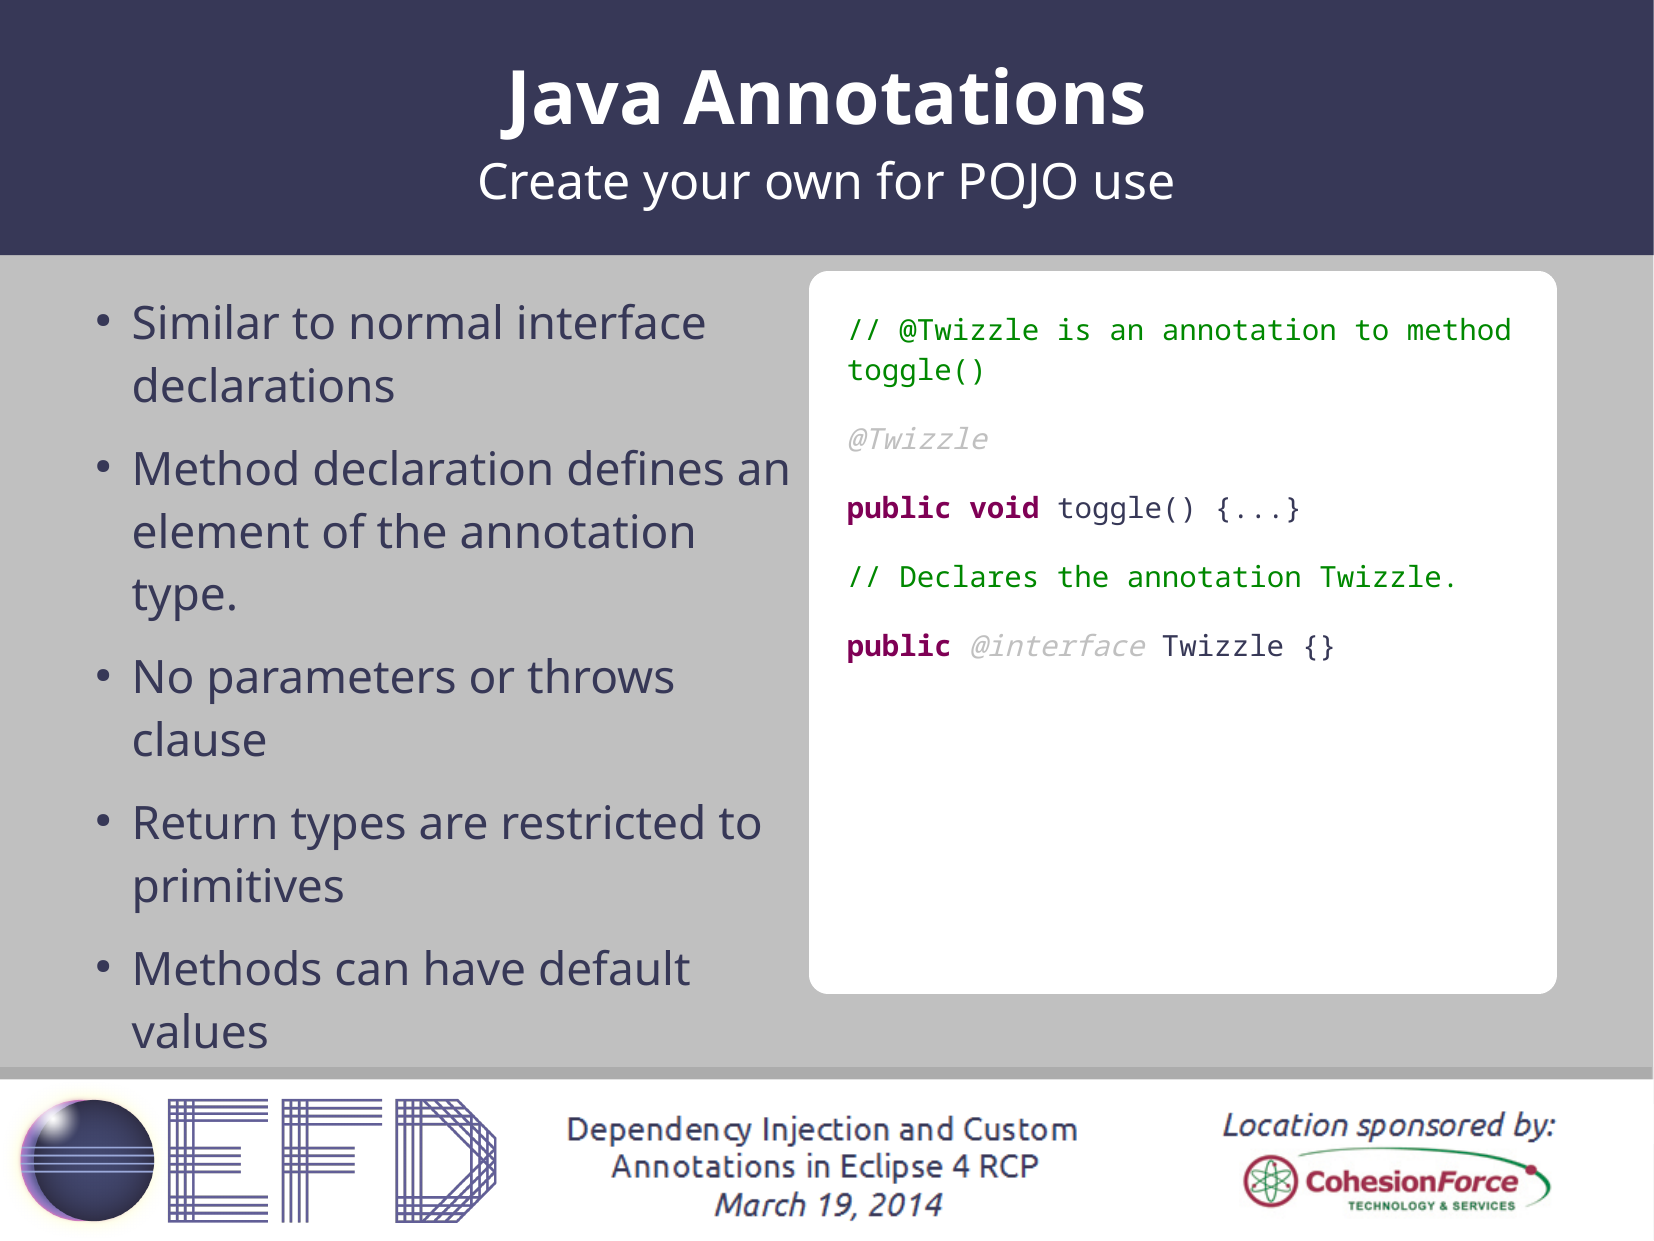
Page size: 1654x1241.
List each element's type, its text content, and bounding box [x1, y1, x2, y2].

title Java Annotations Create your own for POJO use [82, 25, 1571, 233]
picture [1110, 1104, 1654, 1241]
list Similar to normal interface declarations Method declaration defines an element of the annotation type. No parameters or throws clause Return types are restricted to primitives Methods can have default values [82, 290, 793, 1066]
picture [549, 1082, 1105, 1241]
picture [0, 1079, 497, 1241]
list // @Twizzle is an annotation to method toggle() @Twizzle public void toggle() {...} // Declares the annotation Twizzle. public @interface Twizzle {} [828, 290, 1539, 976]
